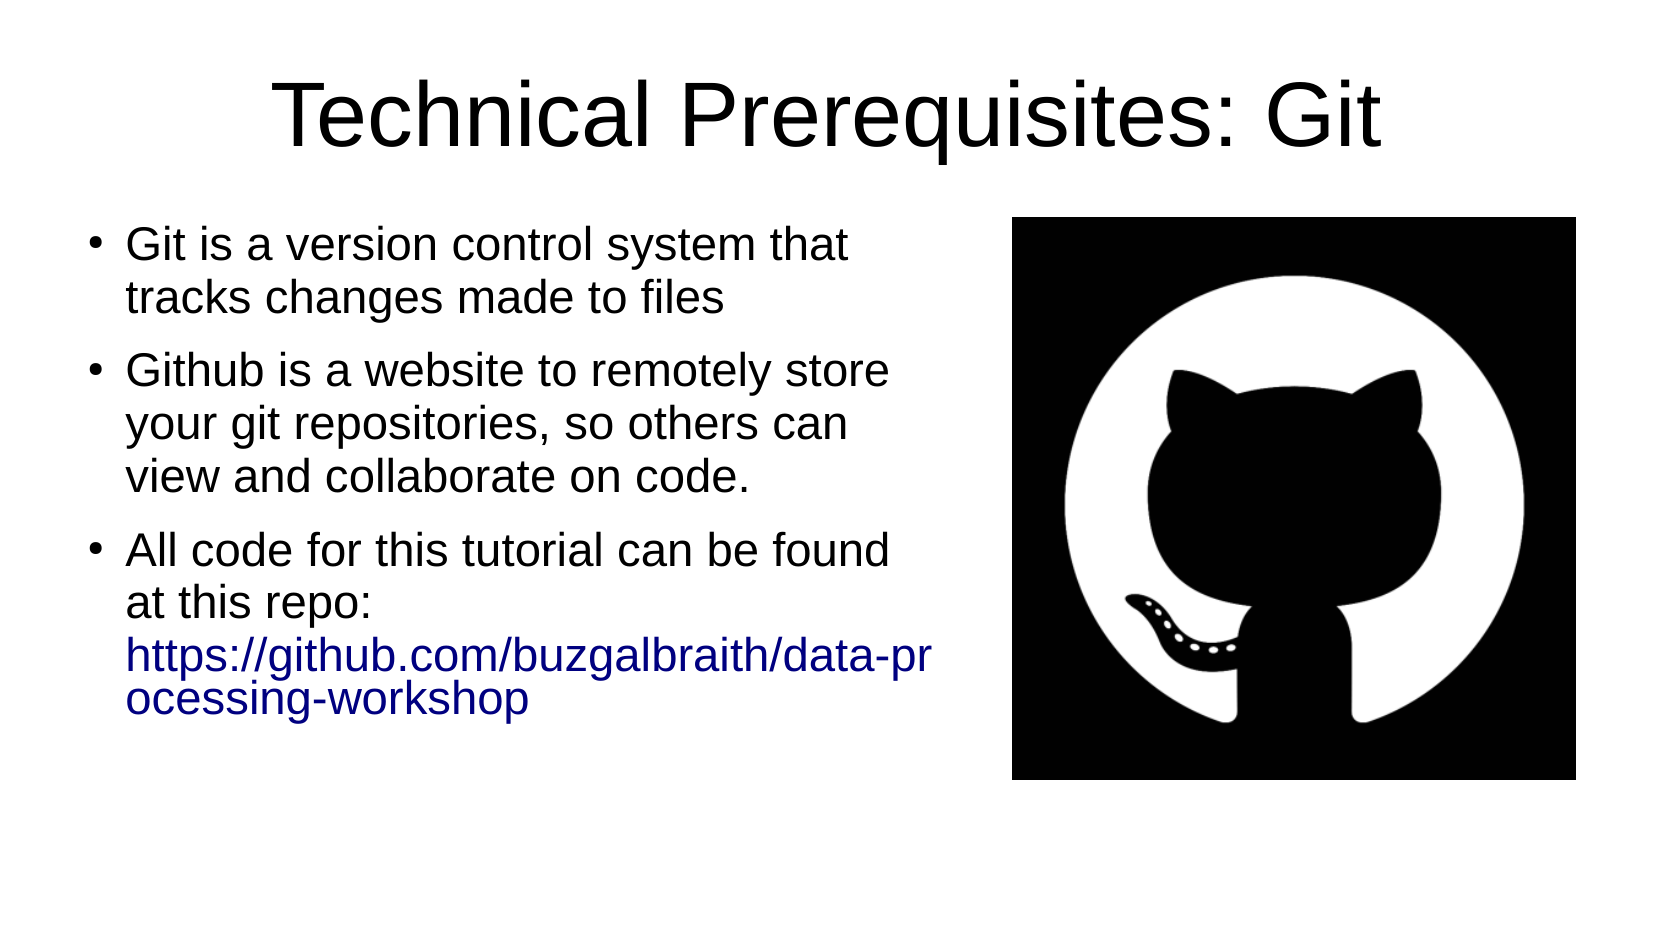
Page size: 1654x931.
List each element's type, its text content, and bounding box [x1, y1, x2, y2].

list Git is a version control system that tracks changes made to files Github is a website to remotely store your git repositories, so others can view and collaborate on code. All code for this tutorial can be found at this repo: https://github.com/buzgalbraith/data-processing-workshop [75, 217, 938, 788]
picture [1012, 217, 1576, 780]
title Technical Prerequisites: Git [82, 12, 1571, 218]
